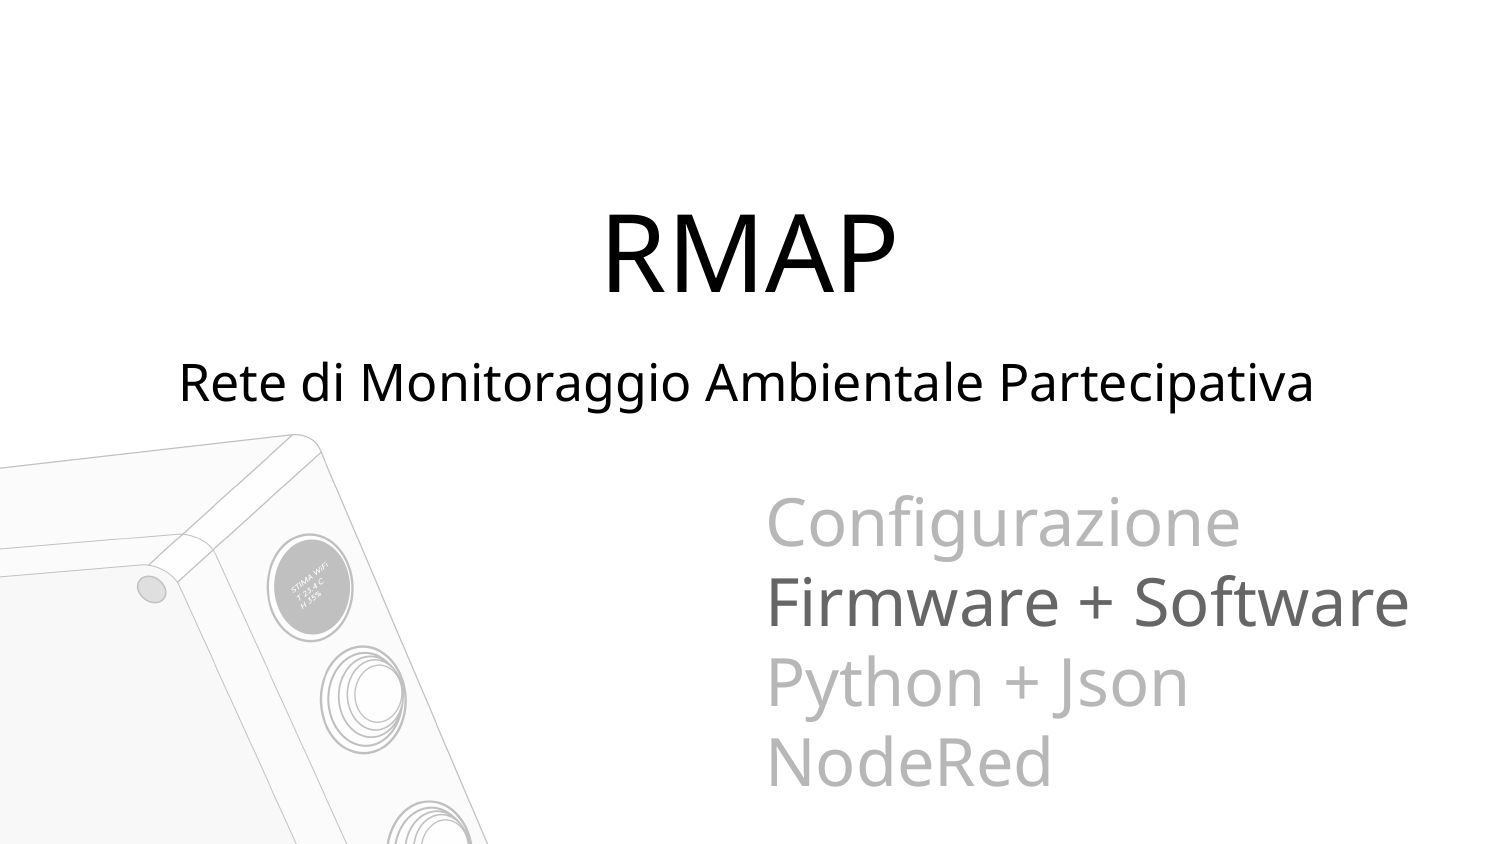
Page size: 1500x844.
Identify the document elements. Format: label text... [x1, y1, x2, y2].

picture [0, 434, 492, 844]
title RMAP [51, 122, 1449, 459]
subtitle Rete di Monitoraggio Ambientale Partecipativa [49, 334, 1447, 465]
text_box Configurazione Firmware + Software Python + Json NodeRed [749, 464, 1448, 815]
